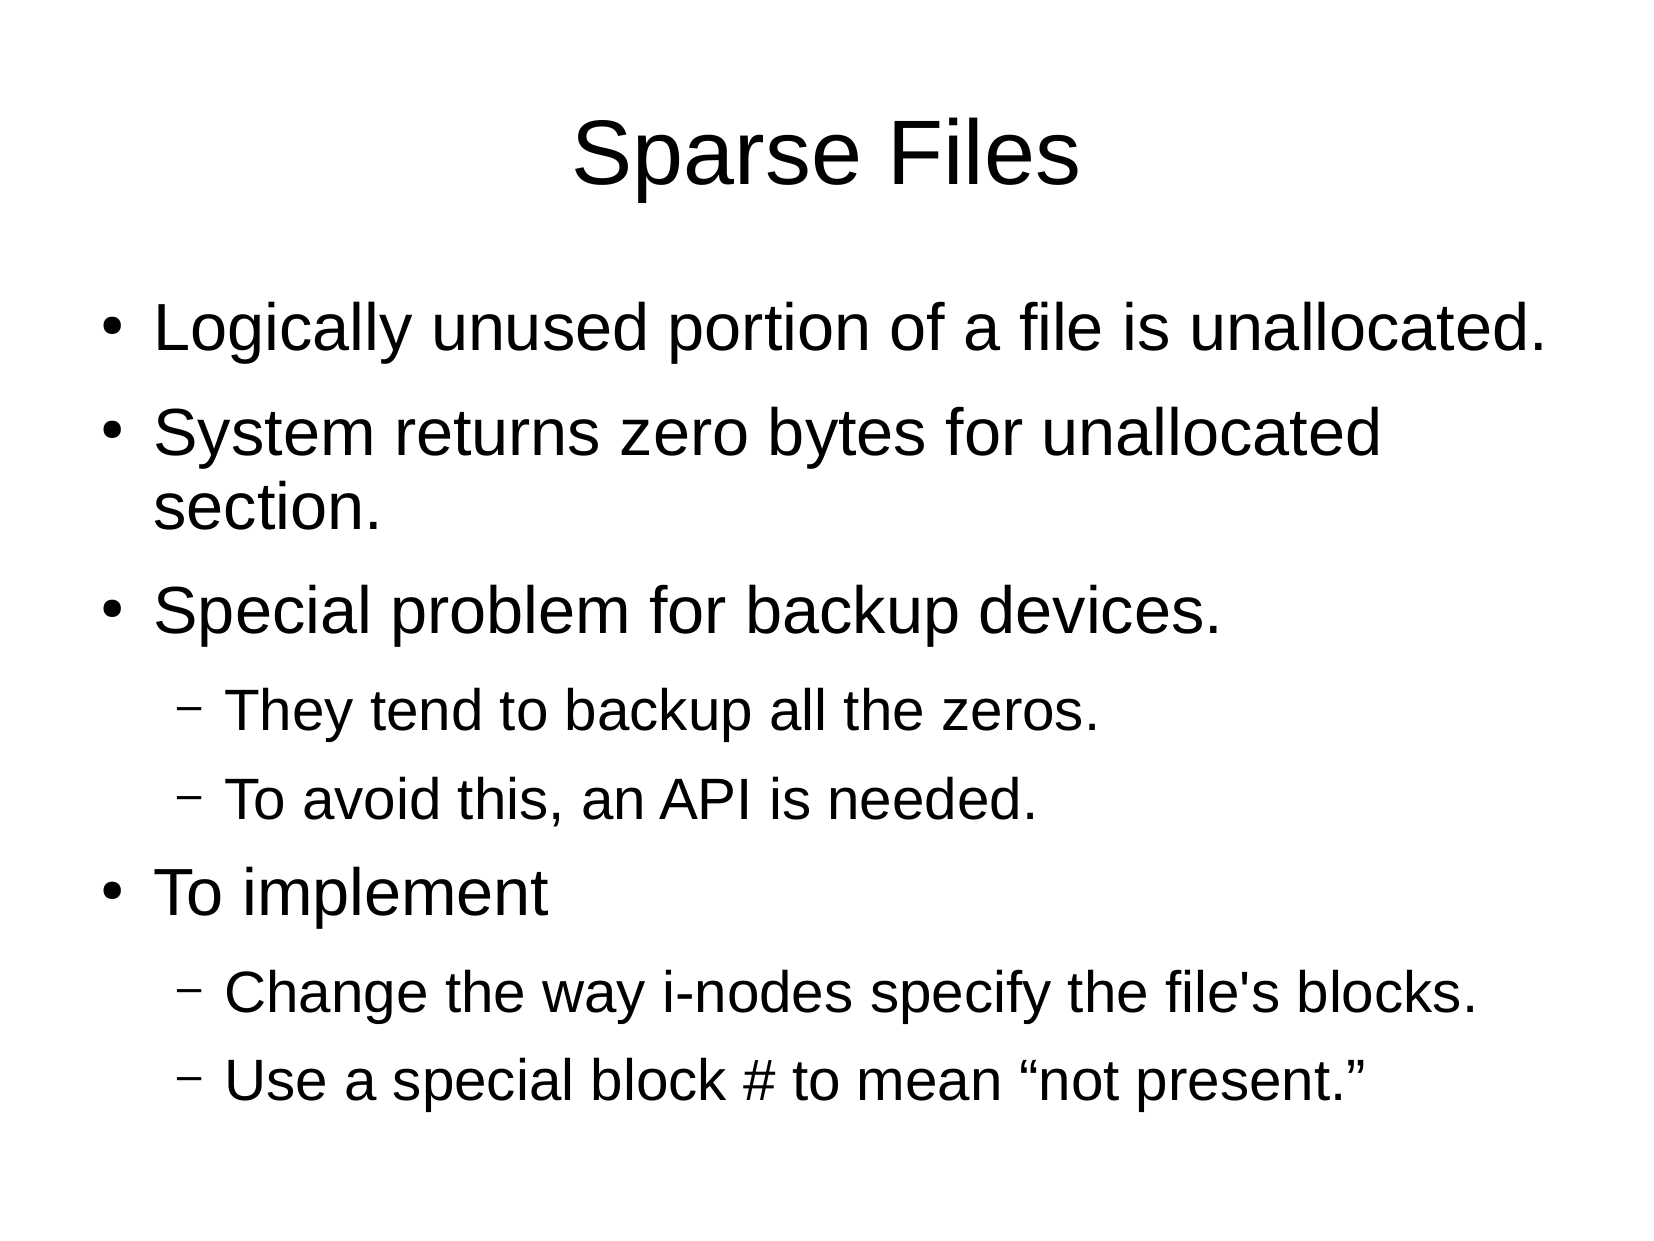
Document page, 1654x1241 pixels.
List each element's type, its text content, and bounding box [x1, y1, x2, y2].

list Logically unused portion of a file is unallocated. System returns zero bytes for unallocated section. Special problem for backup devices. They tend to backup all the zeros. To avoid this, an API is needed. To implement Change the way i-nodes specify the file's blocks. Use a special block # to mean “not present.” [82, 290, 1571, 1113]
title Sparse Files [82, 56, 1571, 250]
